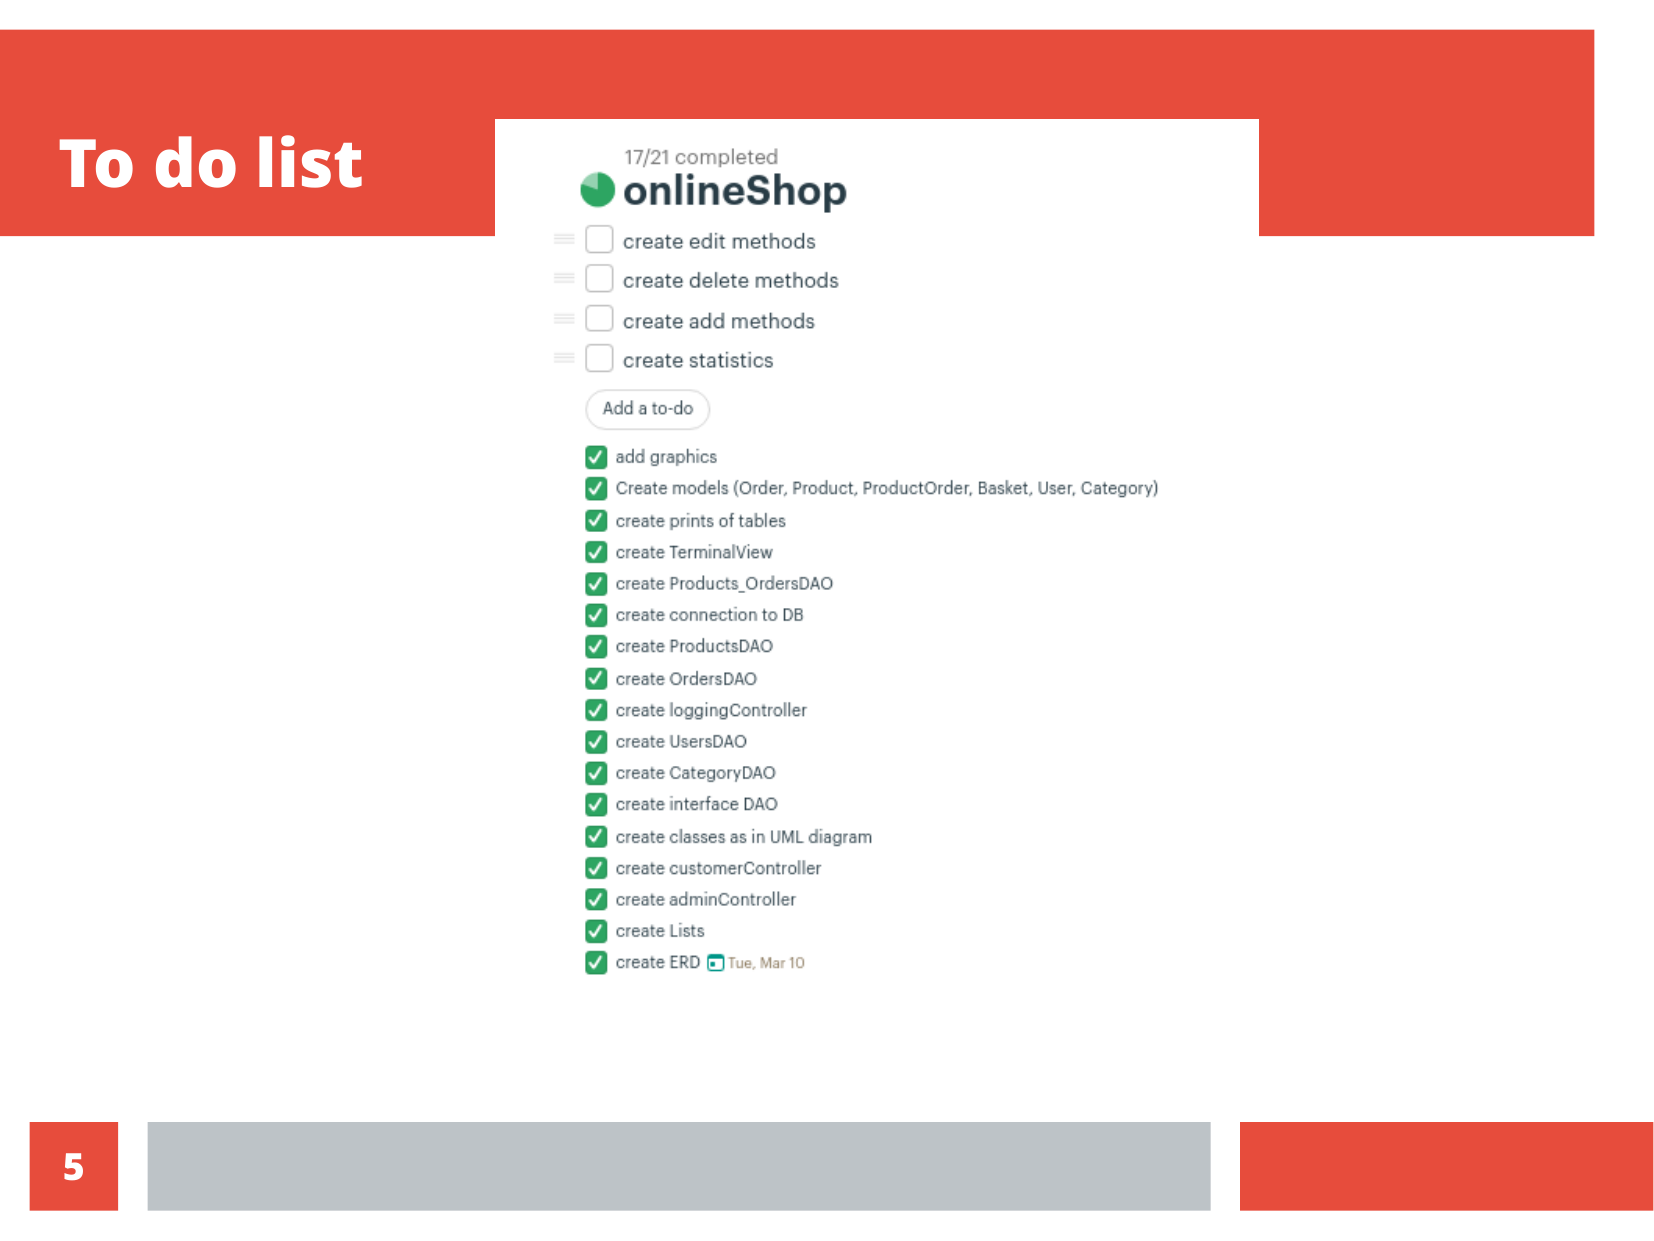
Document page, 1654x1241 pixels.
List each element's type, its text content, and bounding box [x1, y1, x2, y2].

picture [495, 119, 1259, 995]
title To do list [59, 59, 1595, 207]
